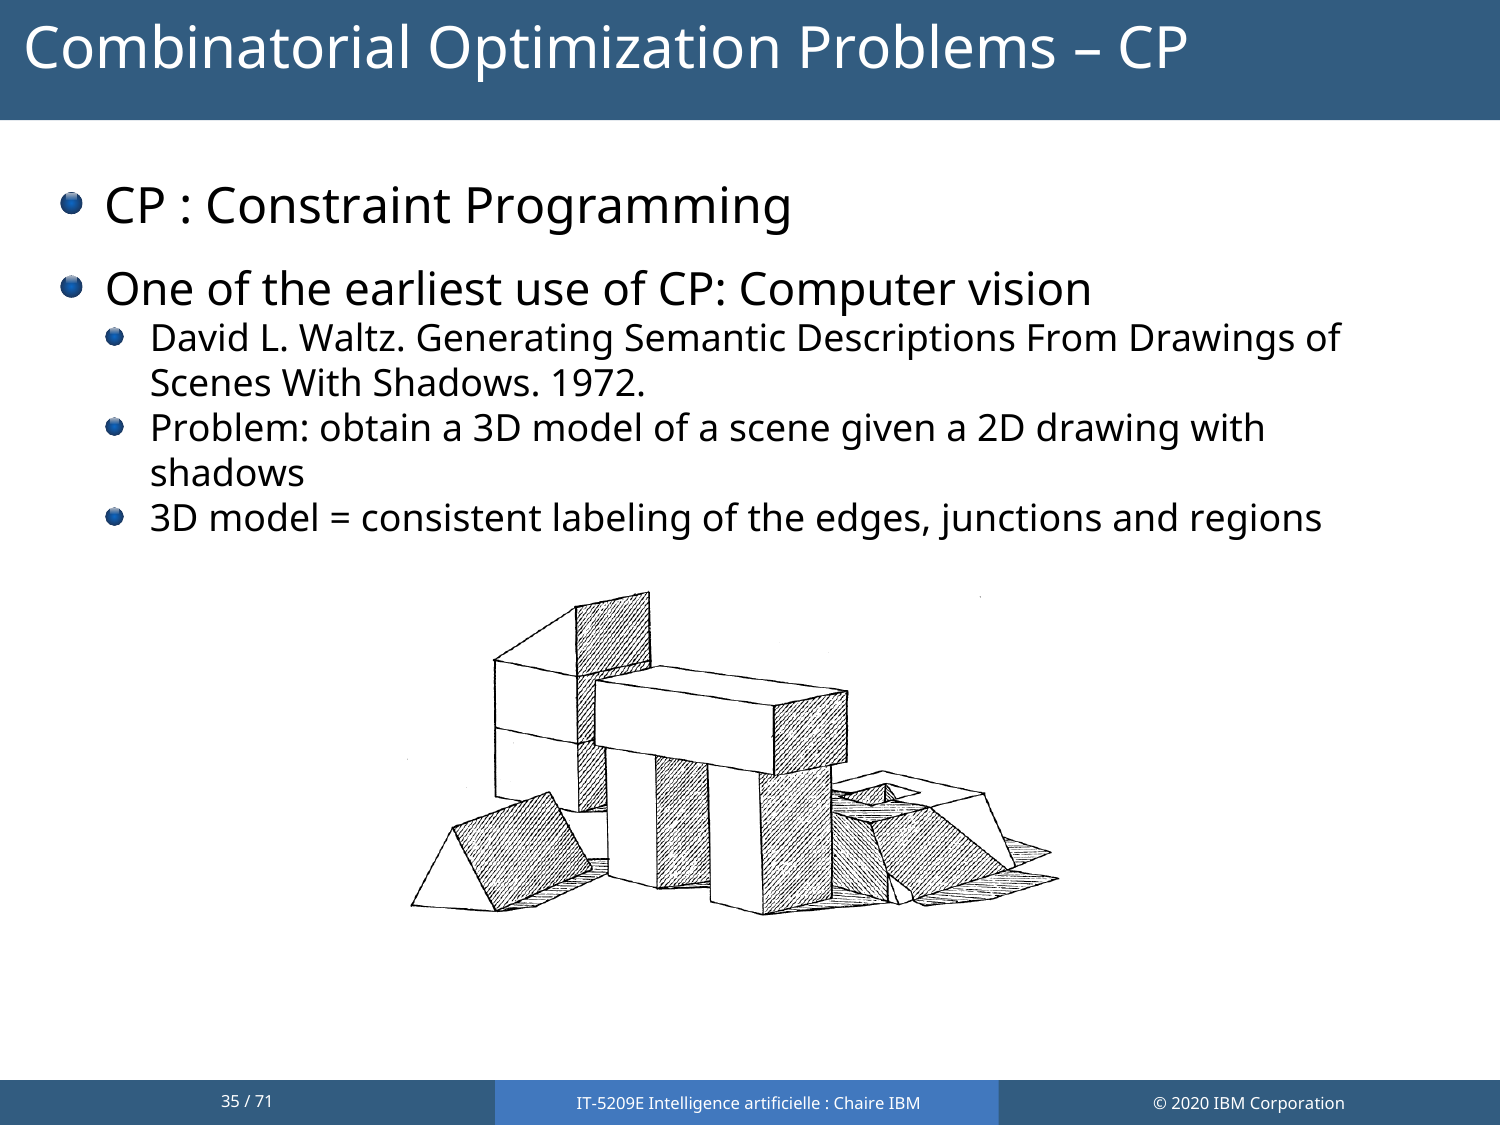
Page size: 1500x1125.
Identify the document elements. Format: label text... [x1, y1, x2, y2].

picture [394, 555, 1092, 953]
title Combinatorial Optimization Problems – CP [0, 0, 1500, 121]
list CP : Constraint Programming One of the earliest use of CP: Computer vision David L. Waltz. Generating Semantic Descriptions From Drawings of Scenes With Shadows. 1972. Problem: obtain a 3D model of a scene given a 2D drawing with shadows 3D model = consistent labeling of the edges, junctions and regions [45, 165, 1441, 1036]
